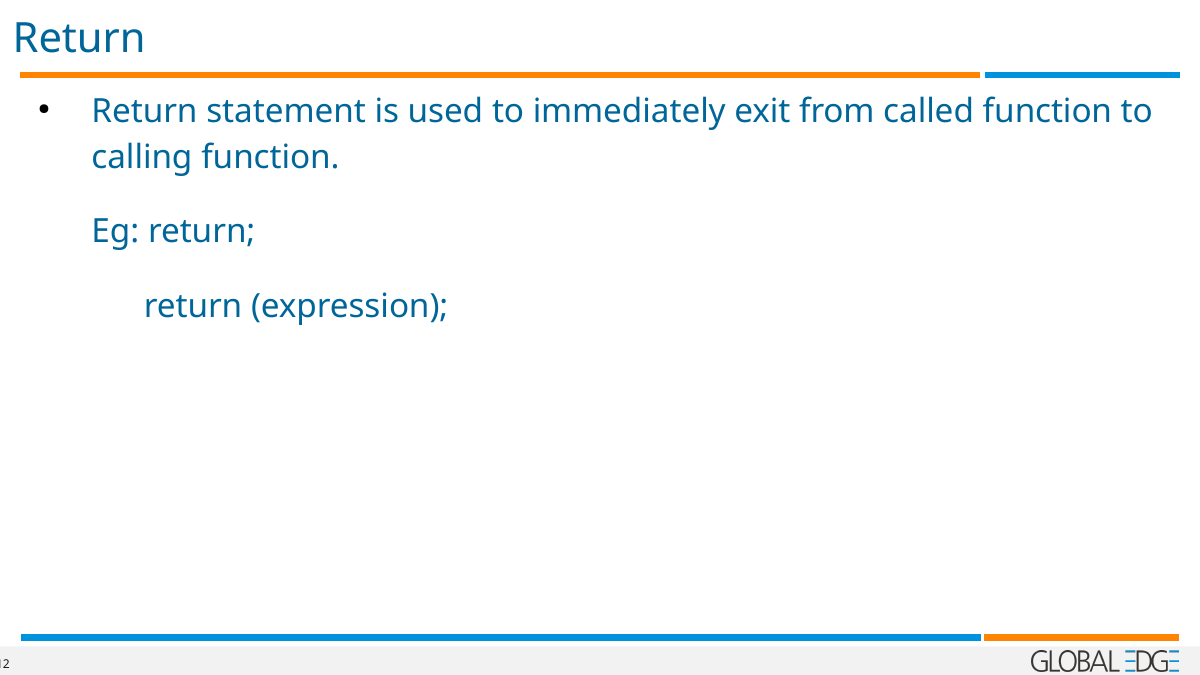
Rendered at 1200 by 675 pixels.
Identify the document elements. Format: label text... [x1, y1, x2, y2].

picture [1031, 650, 1179, 672]
title Return [12, 9, 1088, 63]
list Return statement is used to immediately exit from called function to calling function. Eg: return; return (expression); [20, 87, 1179, 628]
